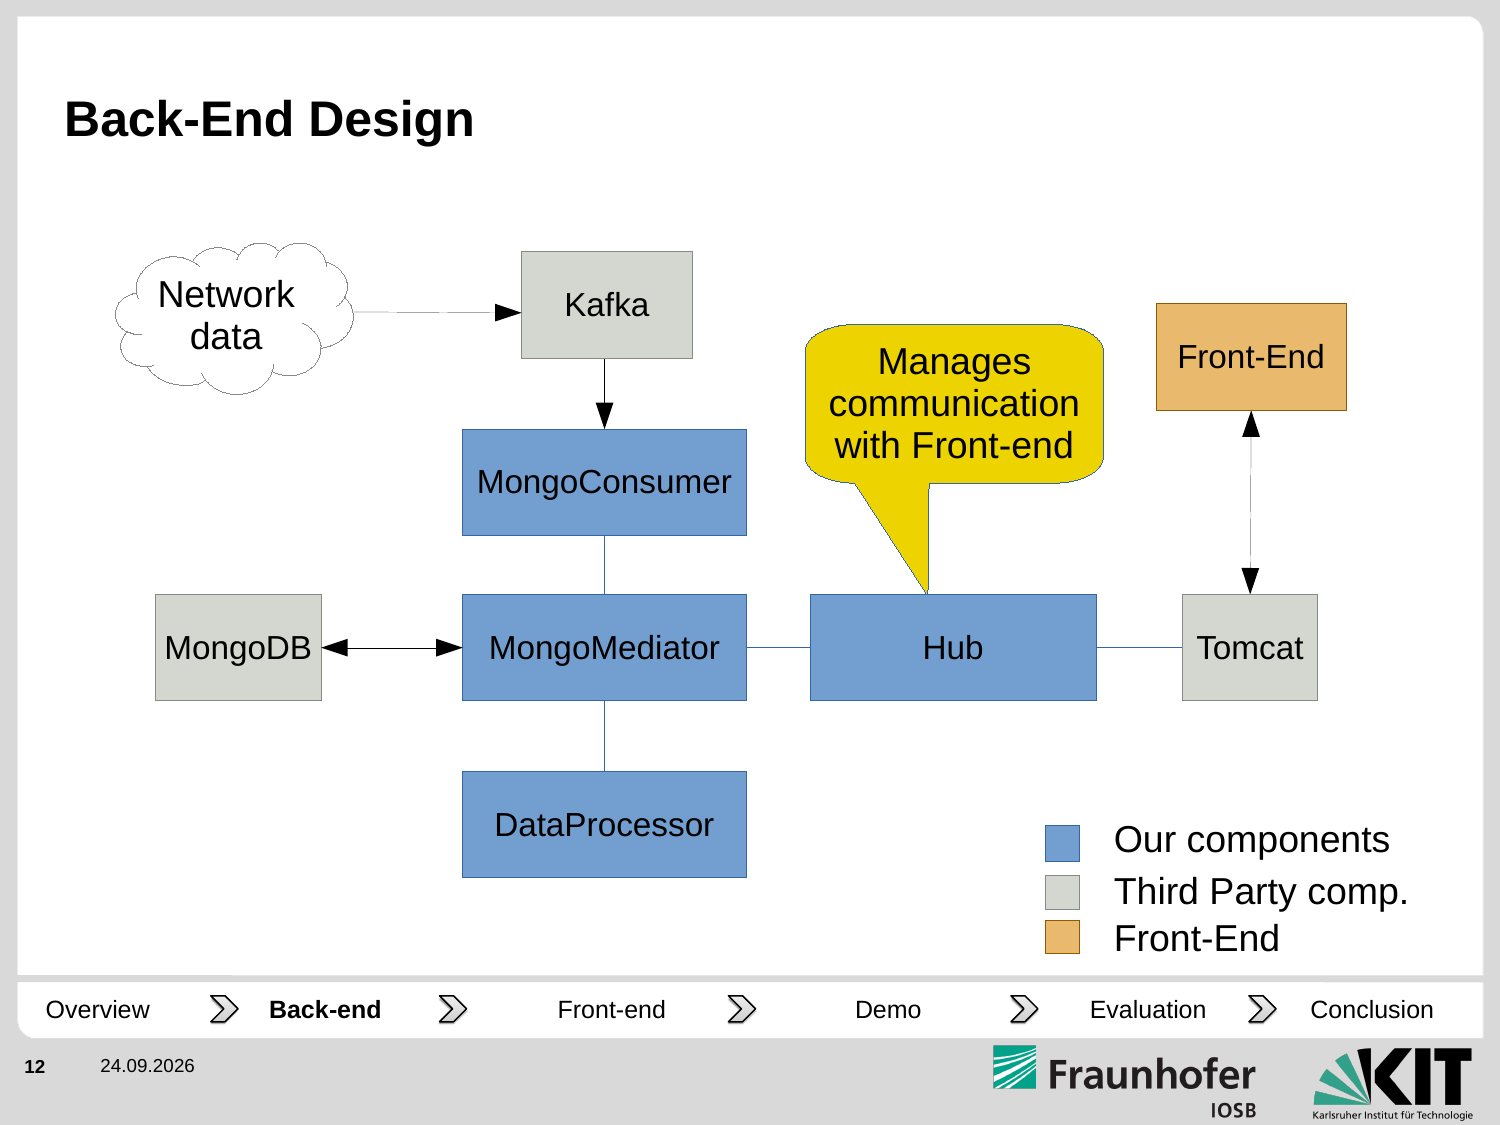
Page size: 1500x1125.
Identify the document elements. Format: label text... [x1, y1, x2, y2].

title Back-End Design [64, 54, 1198, 147]
picture [0, 0, 1500, 1125]
text_box [1010, 995, 1038, 1022]
text_box Manages communication with Front-end [805, 324, 1104, 594]
text_box Network data [115, 243, 354, 395]
text_box Our components [1099, 810, 1406, 863]
text_box [728, 995, 756, 1022]
text_box [1045, 875, 1080, 910]
text_box Back-end [254, 986, 418, 1031]
text_box 17.04.2019 [100, 1053, 272, 1113]
text_box Demo [840, 986, 937, 1031]
text_box Tomcat [1182, 594, 1318, 701]
text_box [1045, 825, 1080, 862]
text_box Hub [810, 594, 1097, 701]
text_box [210, 995, 238, 1022]
text_box DataProcessor [462, 771, 747, 878]
text_box MongoMediator [462, 594, 747, 701]
text_box Overview [30, 986, 194, 1031]
text_box [439, 995, 467, 1022]
text_box Front-End [1156, 303, 1347, 411]
text_box Conclusion [1295, 986, 1500, 1031]
text_box [1248, 995, 1277, 1022]
text_box [1045, 920, 1080, 954]
text_box Third Party comp. [1099, 863, 1425, 920]
text_box MongoDB [155, 594, 322, 701]
text_box Front-End [1099, 910, 1296, 967]
text_box MongoConsumer [462, 429, 747, 536]
text_box Evaluation [1075, 986, 1222, 1031]
text_box Front-end [542, 986, 682, 1031]
text_box Kafka [521, 251, 693, 359]
